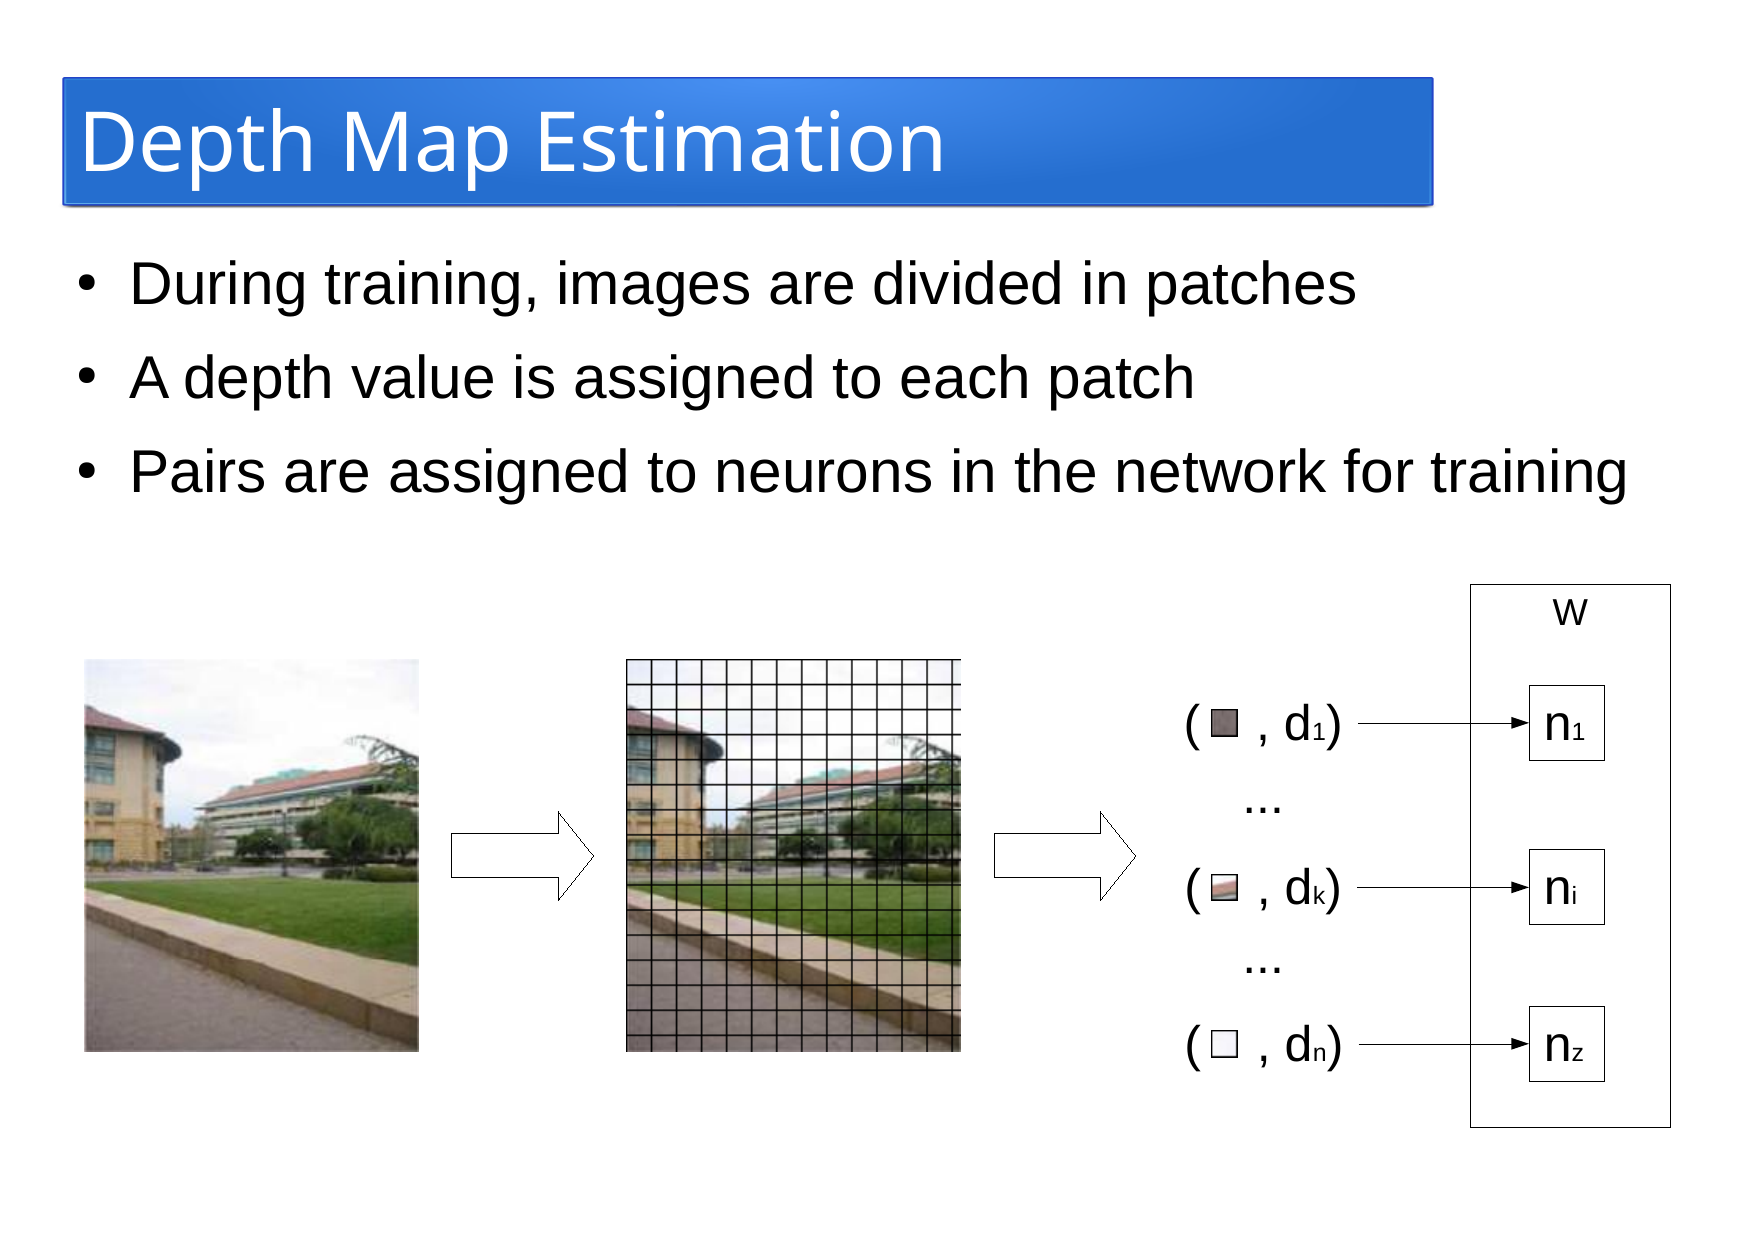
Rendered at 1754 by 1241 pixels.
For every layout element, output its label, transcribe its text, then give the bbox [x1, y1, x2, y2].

picture [1211, 874, 1238, 901]
list During training, images are divided in patches A depth value is assigned to each patch Pairs are assigned to neurons in the network for training [58, 249, 1696, 520]
text_box W [1470, 584, 1671, 1128]
text_box ... [1227, 761, 1300, 832]
text_box ( , dn) [1169, 1008, 1359, 1080]
title Depth Map Estimation [78, 80, 1429, 198]
picture [58, 77, 1439, 209]
text_box [994, 811, 1136, 901]
picture [1211, 1030, 1238, 1058]
text_box ( , dk) [1169, 852, 1358, 923]
text_box [451, 811, 594, 901]
picture [84, 659, 419, 1052]
text_box ( , d1) [1168, 687, 1358, 759]
picture [626, 659, 961, 1052]
text_box ... [1227, 920, 1300, 992]
